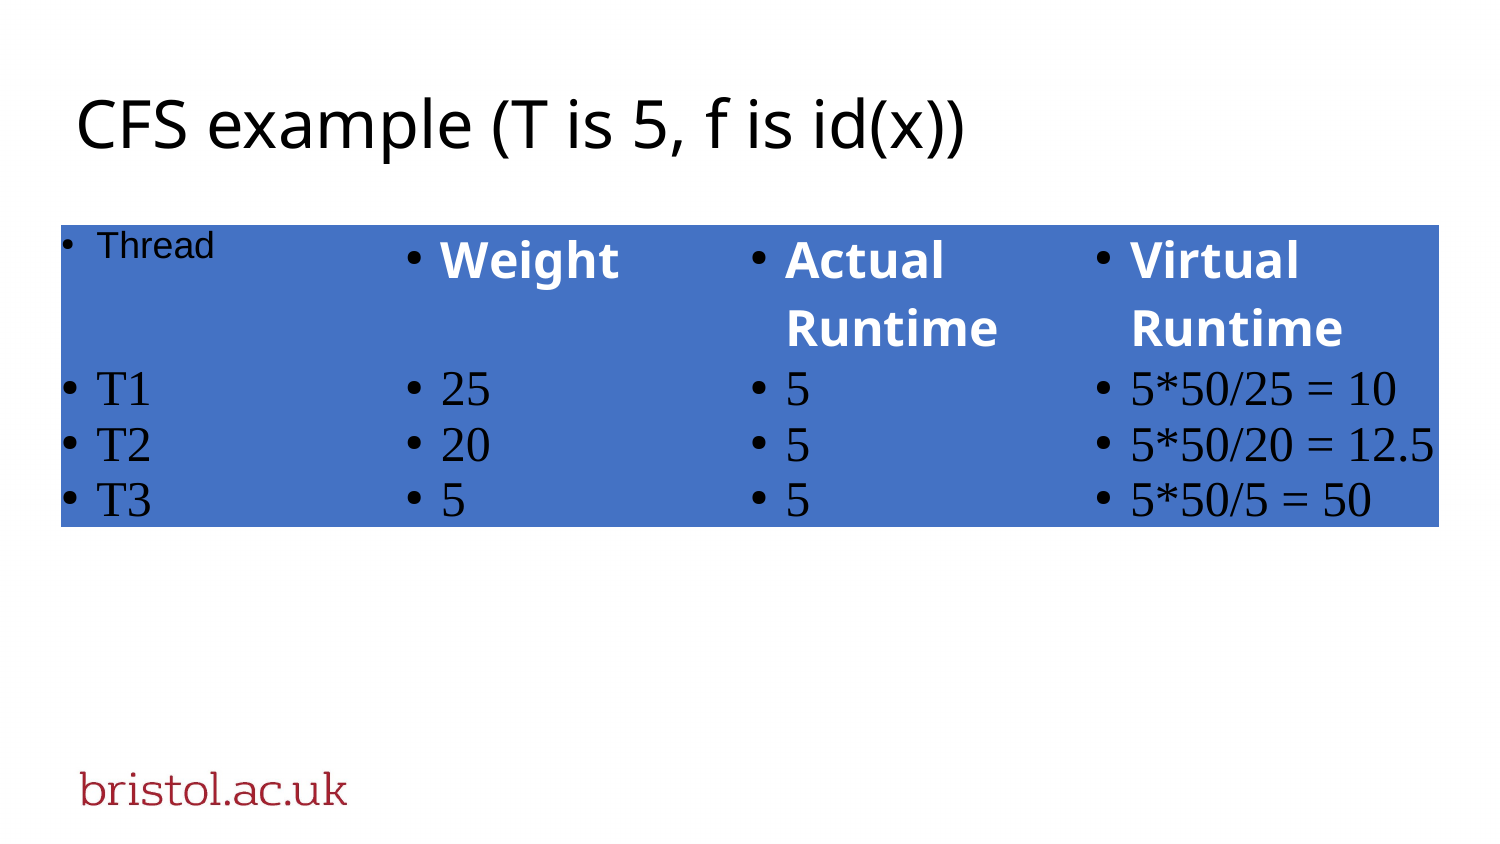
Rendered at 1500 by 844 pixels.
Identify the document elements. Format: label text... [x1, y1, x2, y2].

table_cell T1 [61, 361, 405, 417]
table_cell 5 [750, 417, 1095, 472]
title CFS example (T is 5, f is id(x)) [60, 44, 1440, 209]
table_header Thread [61, 225, 405, 361]
table_cell 5 [750, 361, 1095, 417]
table_cell 5 [405, 472, 750, 527]
table_header Actual Runtime [750, 225, 1095, 361]
table_cell 5*50/5 = 50 [1095, 472, 1439, 527]
table_cell 5*50/25 = 10 [1095, 361, 1439, 417]
table_header Weight [405, 225, 750, 361]
table_cell 25 [405, 361, 750, 417]
table_header Virtual Runtime [1095, 225, 1439, 361]
table_cell T3 [61, 472, 405, 527]
table_cell T2 [61, 417, 405, 472]
table_cell 5 [750, 472, 1095, 527]
table_cell 20 [405, 417, 750, 472]
table_cell 5*50/20 = 12.5 [1095, 417, 1439, 472]
